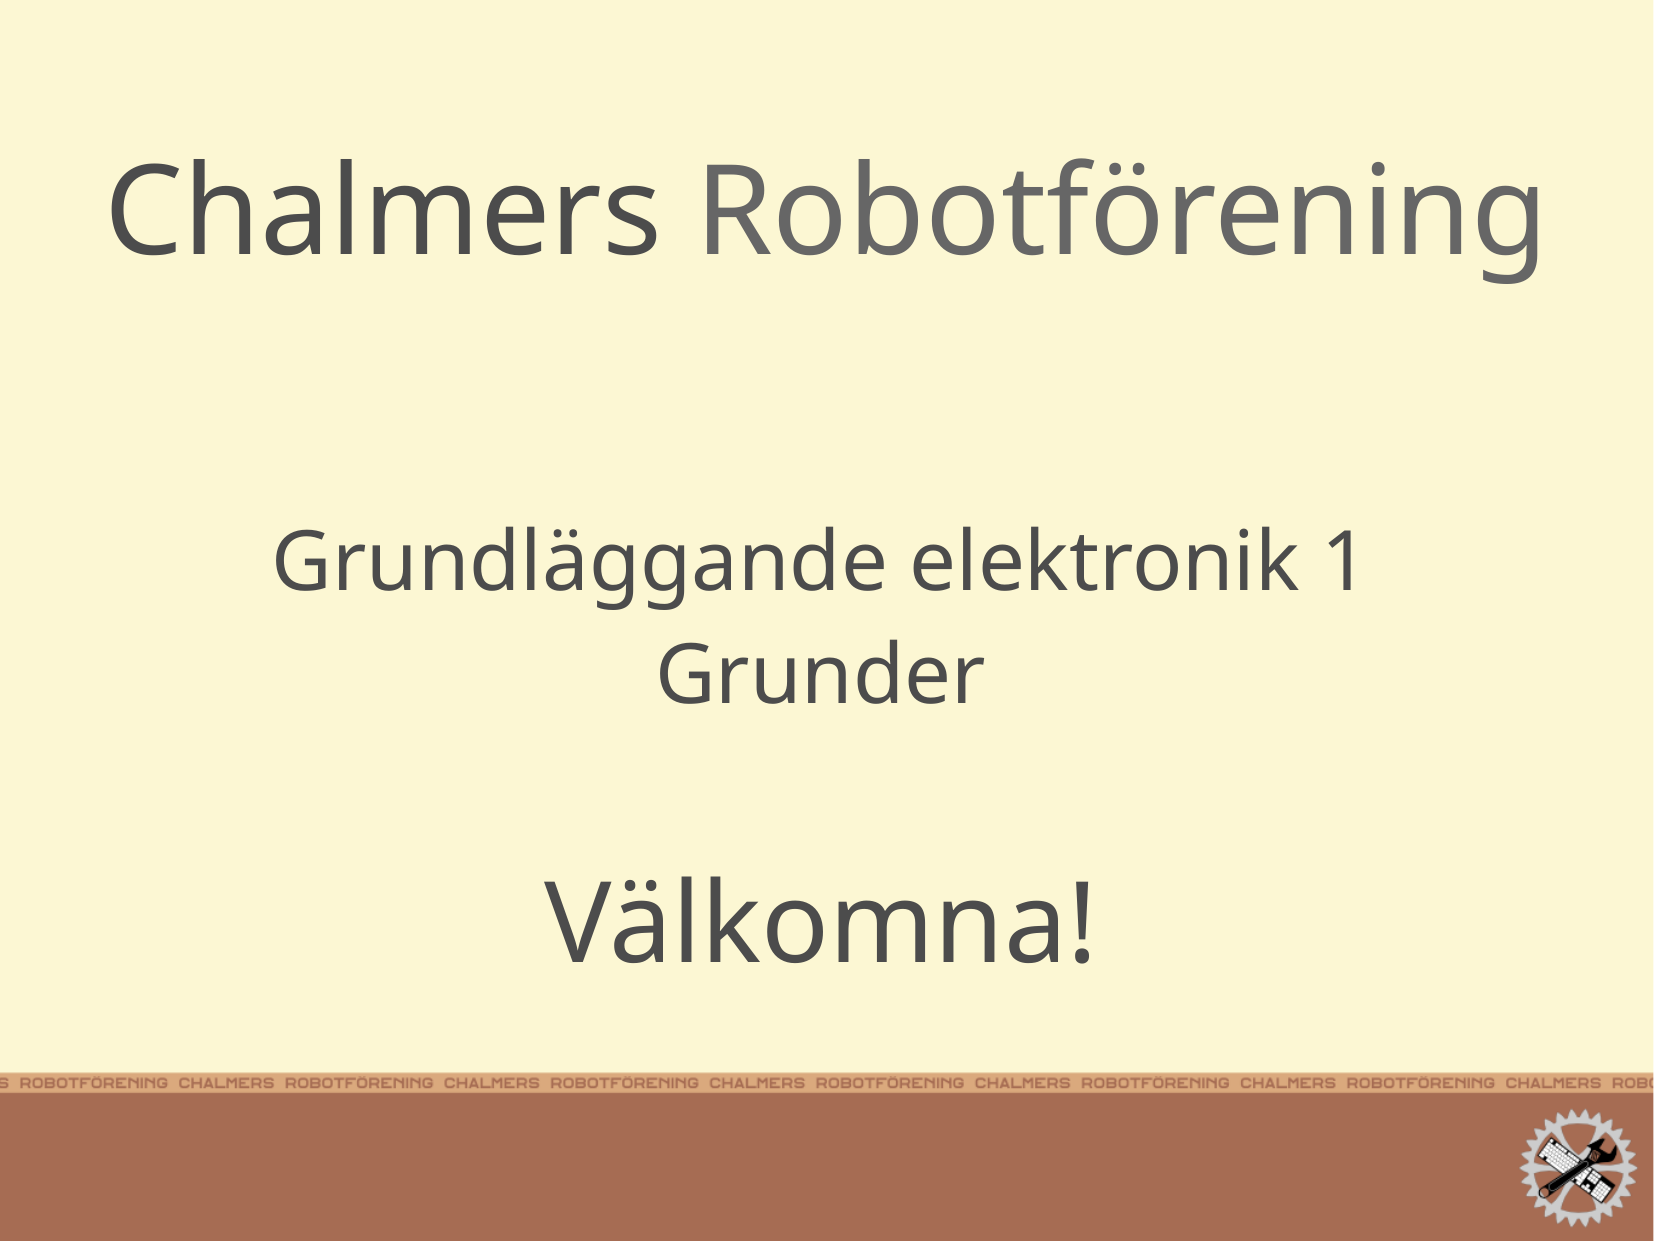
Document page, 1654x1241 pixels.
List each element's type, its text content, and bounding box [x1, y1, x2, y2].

subtitle Grundläggande elektronik 1 Grunder Välkomna! [76, 339, 1565, 1158]
picture [0, 0, 1654, 1241]
title Chalmers Robotförening [82, 102, 1571, 310]
